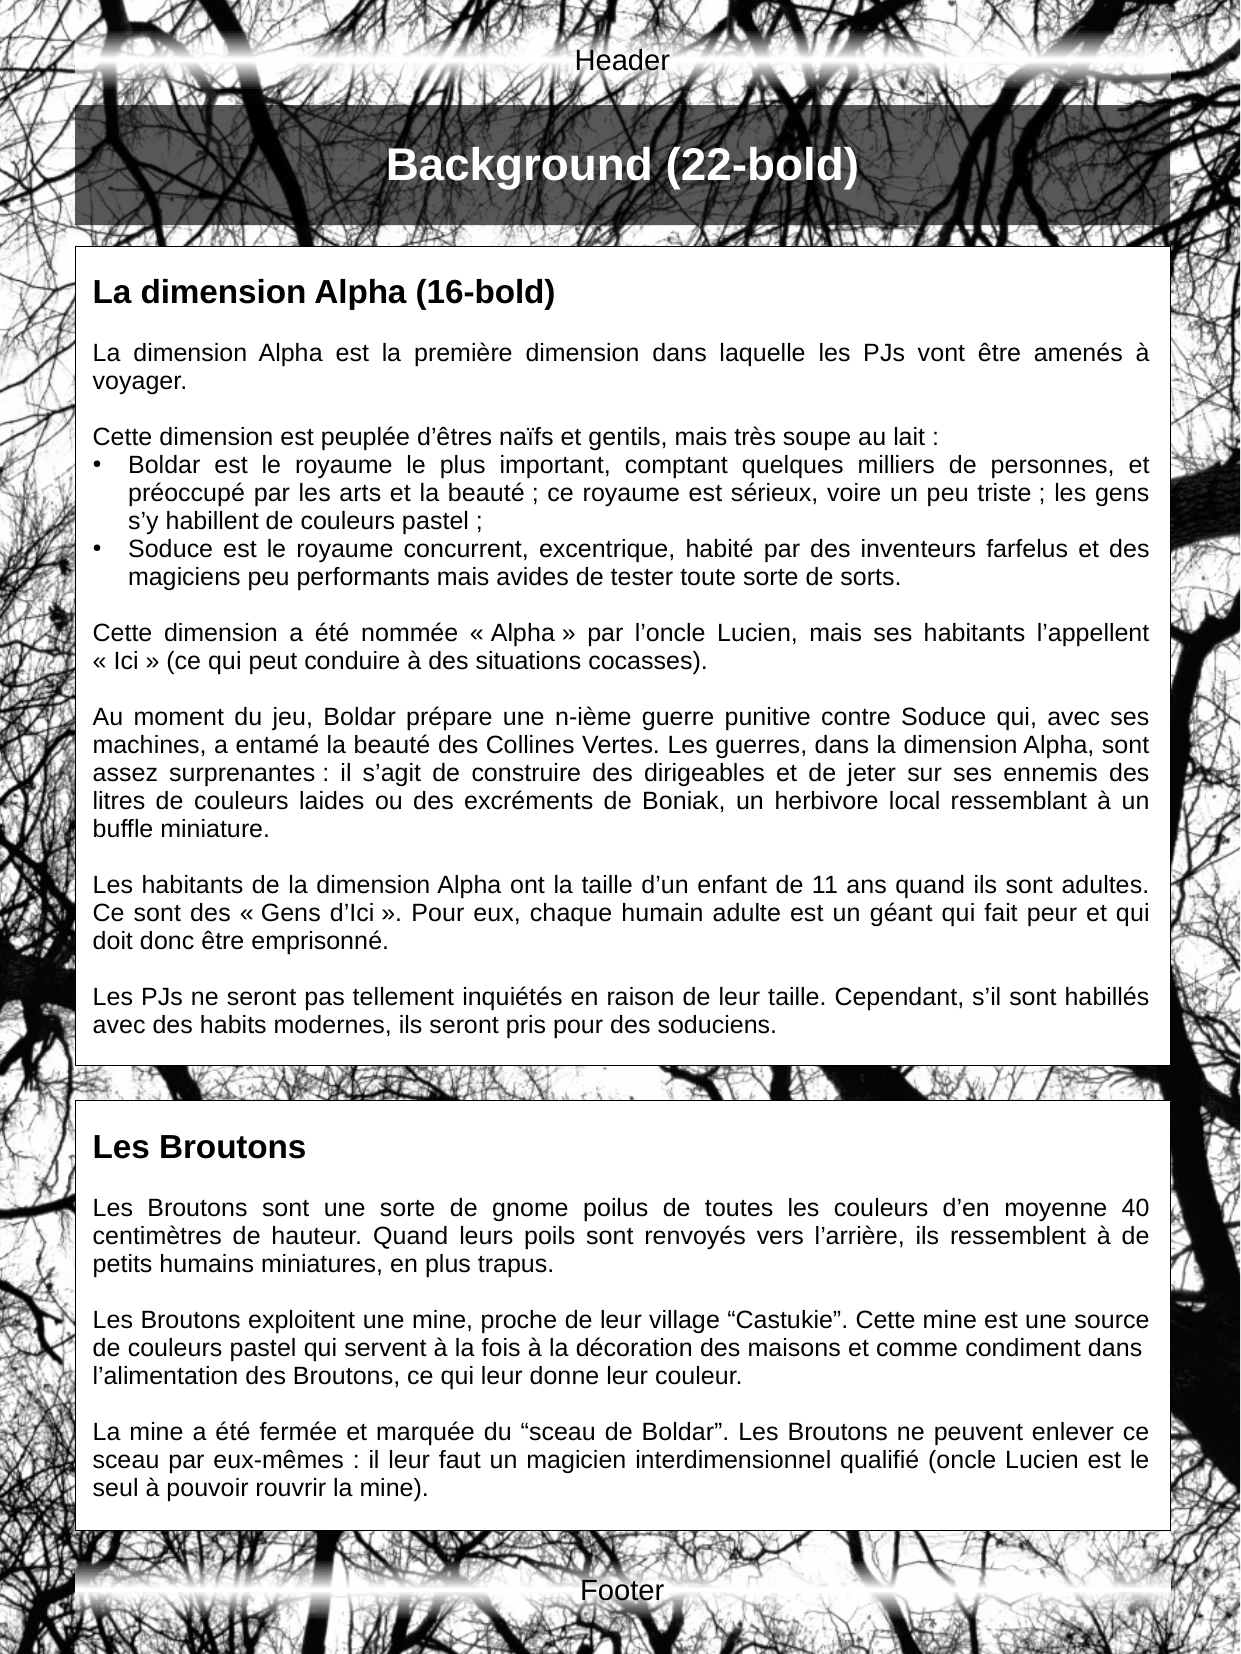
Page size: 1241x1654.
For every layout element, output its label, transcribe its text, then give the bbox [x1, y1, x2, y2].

text_box Les Broutons Les Broutons sont une sorte de gnome poilus de toutes les couleurs d’en moyenne 40 centimètres de hauteur. Quand leurs poils sont renvoyés vers l’arrière, ils ressemblent à de petits humains miniatures, en plus trapus. Les Broutons exploitent une mine, proche de leur village “Castukie”. Cette mine est une source de couleurs pastel qui servent à la fois à la décoration des maisons et comme condiment dans l’alimentation des Broutons, ce qui leur donne leur couleur. La mine a été fermée et marquée du “sceau de Boldar”. Les Broutons ne peuvent enlever ce sceau par eux-mêmes : il leur faut un magicien interdimensionnel qualifié (oncle Lucien est le seul à pouvoir rouvrir la mine). [75, 1100, 1171, 1531]
text_box La dimension Alpha (16-bold) La dimension Alpha est la première dimension dans laquelle les PJs vont être amenés à voyager. Cette dimension est peuplée d’êtres naïfs et gentils, mais très soupe au lait : Boldar est le royaume le plus important, comptant quelques milliers de personnes, et préoccupé par les arts et la beauté ; ce royaume est sérieux, voire un peu triste ; les gens s’y habillent de couleurs pastel ; Soduce est le royaume concurrent, excentrique, habité par des inventeurs farfelus et des magiciens peu performants mais avides de tester toute sorte de sorts. Cette dimension a été nommée « Alpha » par l’oncle Lucien, mais ses habitants l’appellent « Ici » (ce qui peut conduire à des situations cocasses). Au moment du jeu, Boldar prépare une n-ième guerre punitive contre Soduce qui, avec ses machines, a entamé la beauté des Collines Vertes. Les guerres, dans la dimension Alpha, sont assez surprenantes : il s’agit de construire des dirigeables et de jeter sur ses ennemis des litres de couleurs laides ou des excréments de Boniak, un herbivore local ressemblant à un buffle miniature. Les habitants de la dimension Alpha ont la taille d’un enfant de 11 ans quand ils sont adultes. Ce sont des « Gens d’Ici ». Pour eux, chaque humain adulte est un géant qui fait peur et qui doit donc être emprisonné. Les PJs ne seront pas tellement inquiétés en raison de leur taille. Cependant, s’il sont habillés avec des habits modernes, ils seront pris pour des soduciens. [75, 246, 1171, 1066]
text_box Footer [75, 1560, 1171, 1621]
text_box Header [75, 30, 1171, 91]
text_box Background (22-bold) [75, 105, 1171, 226]
picture [0, 0, 1241, 1654]
